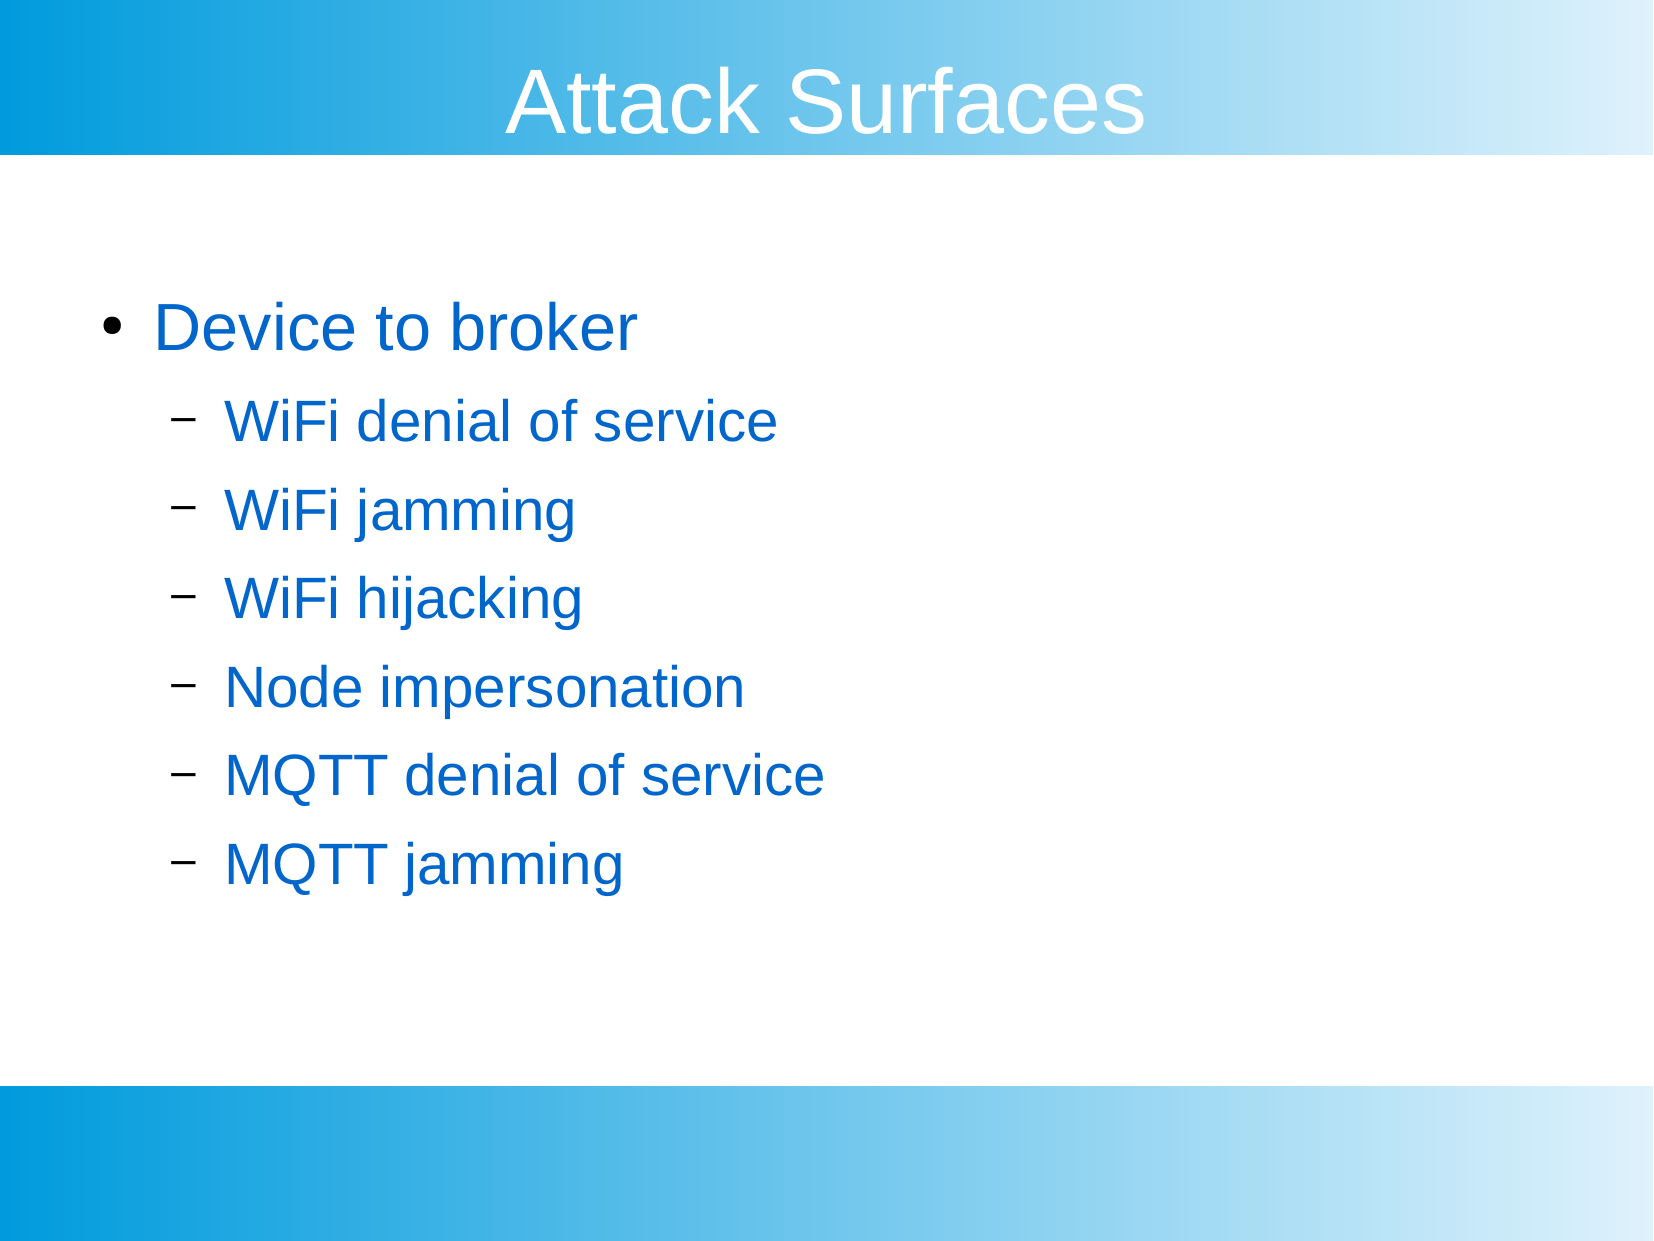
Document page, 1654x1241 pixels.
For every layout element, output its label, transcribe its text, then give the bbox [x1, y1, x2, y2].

title Attack Surfaces [82, 49, 1571, 155]
list Device to broker WiFi denial of service WiFi jamming WiFi hijacking Node impersonation MQTT denial of service MQTT jamming [82, 290, 1571, 1010]
